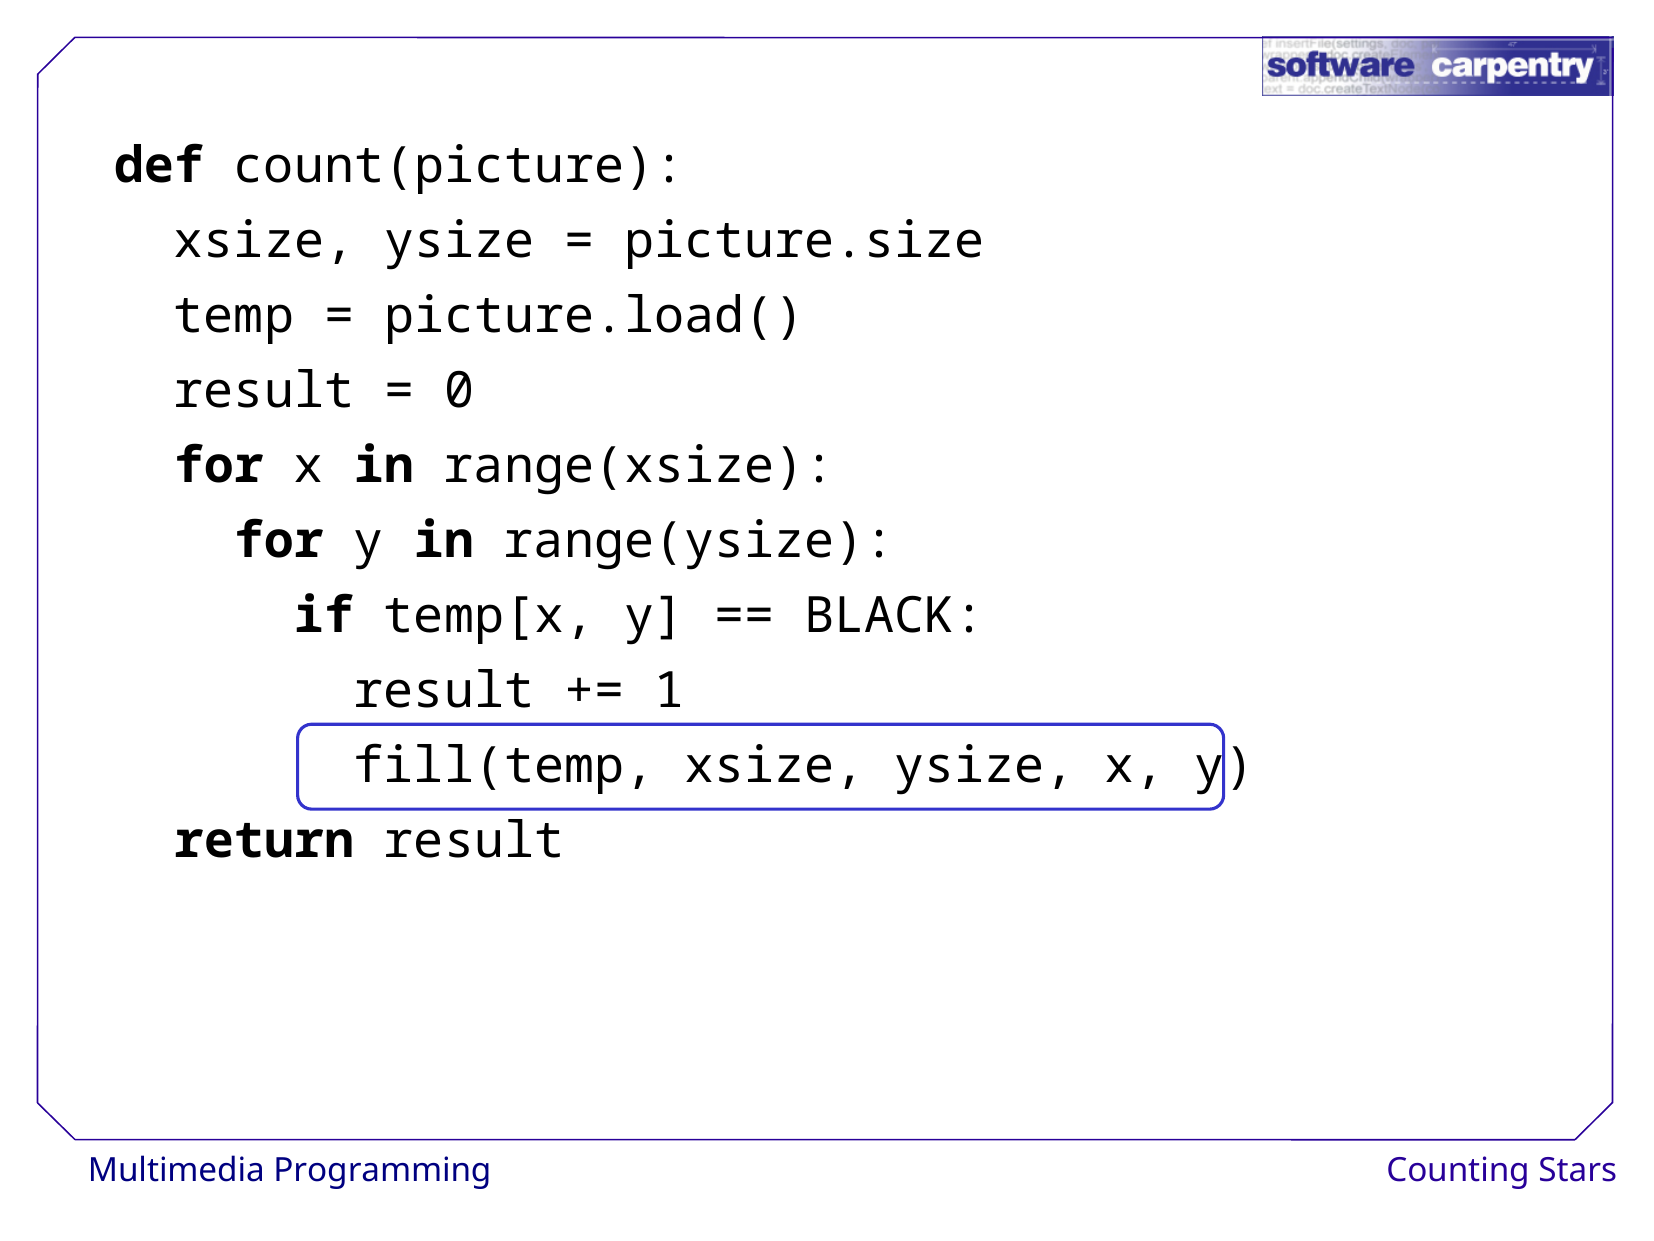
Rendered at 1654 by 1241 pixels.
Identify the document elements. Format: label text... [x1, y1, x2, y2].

text_box def count(picture): xsize, ysize = picture.size temp = picture.load() result = 0 for x in range(xsize): for y in range(ysize): if temp[x, y] == BLACK: result += 1 fill(temp, xsize, ysize, x, y) return result [99, 109, 1546, 876]
picture [1262, 36, 1614, 96]
